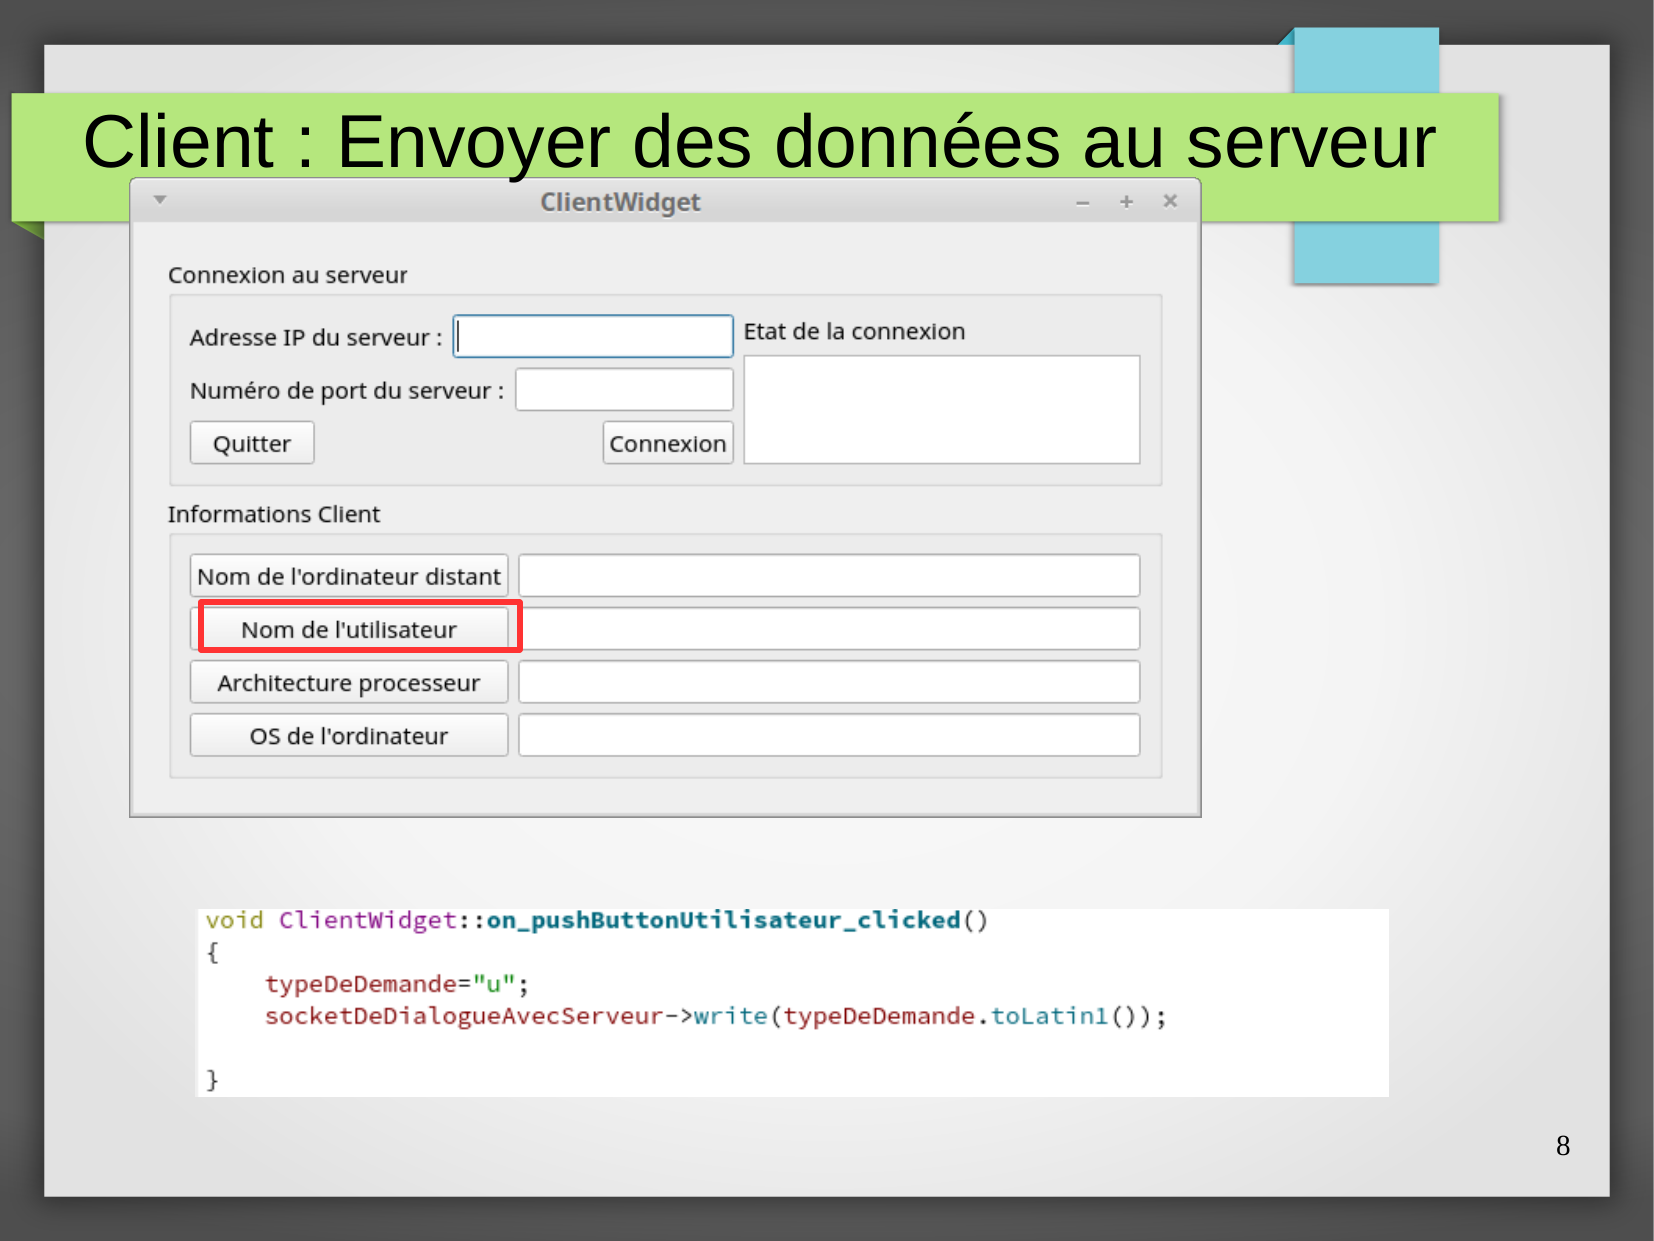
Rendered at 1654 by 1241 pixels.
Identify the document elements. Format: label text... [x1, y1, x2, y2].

picture [0, 0, 1654, 1241]
title Client : Envoyer des données au serveur [82, 57, 1465, 226]
